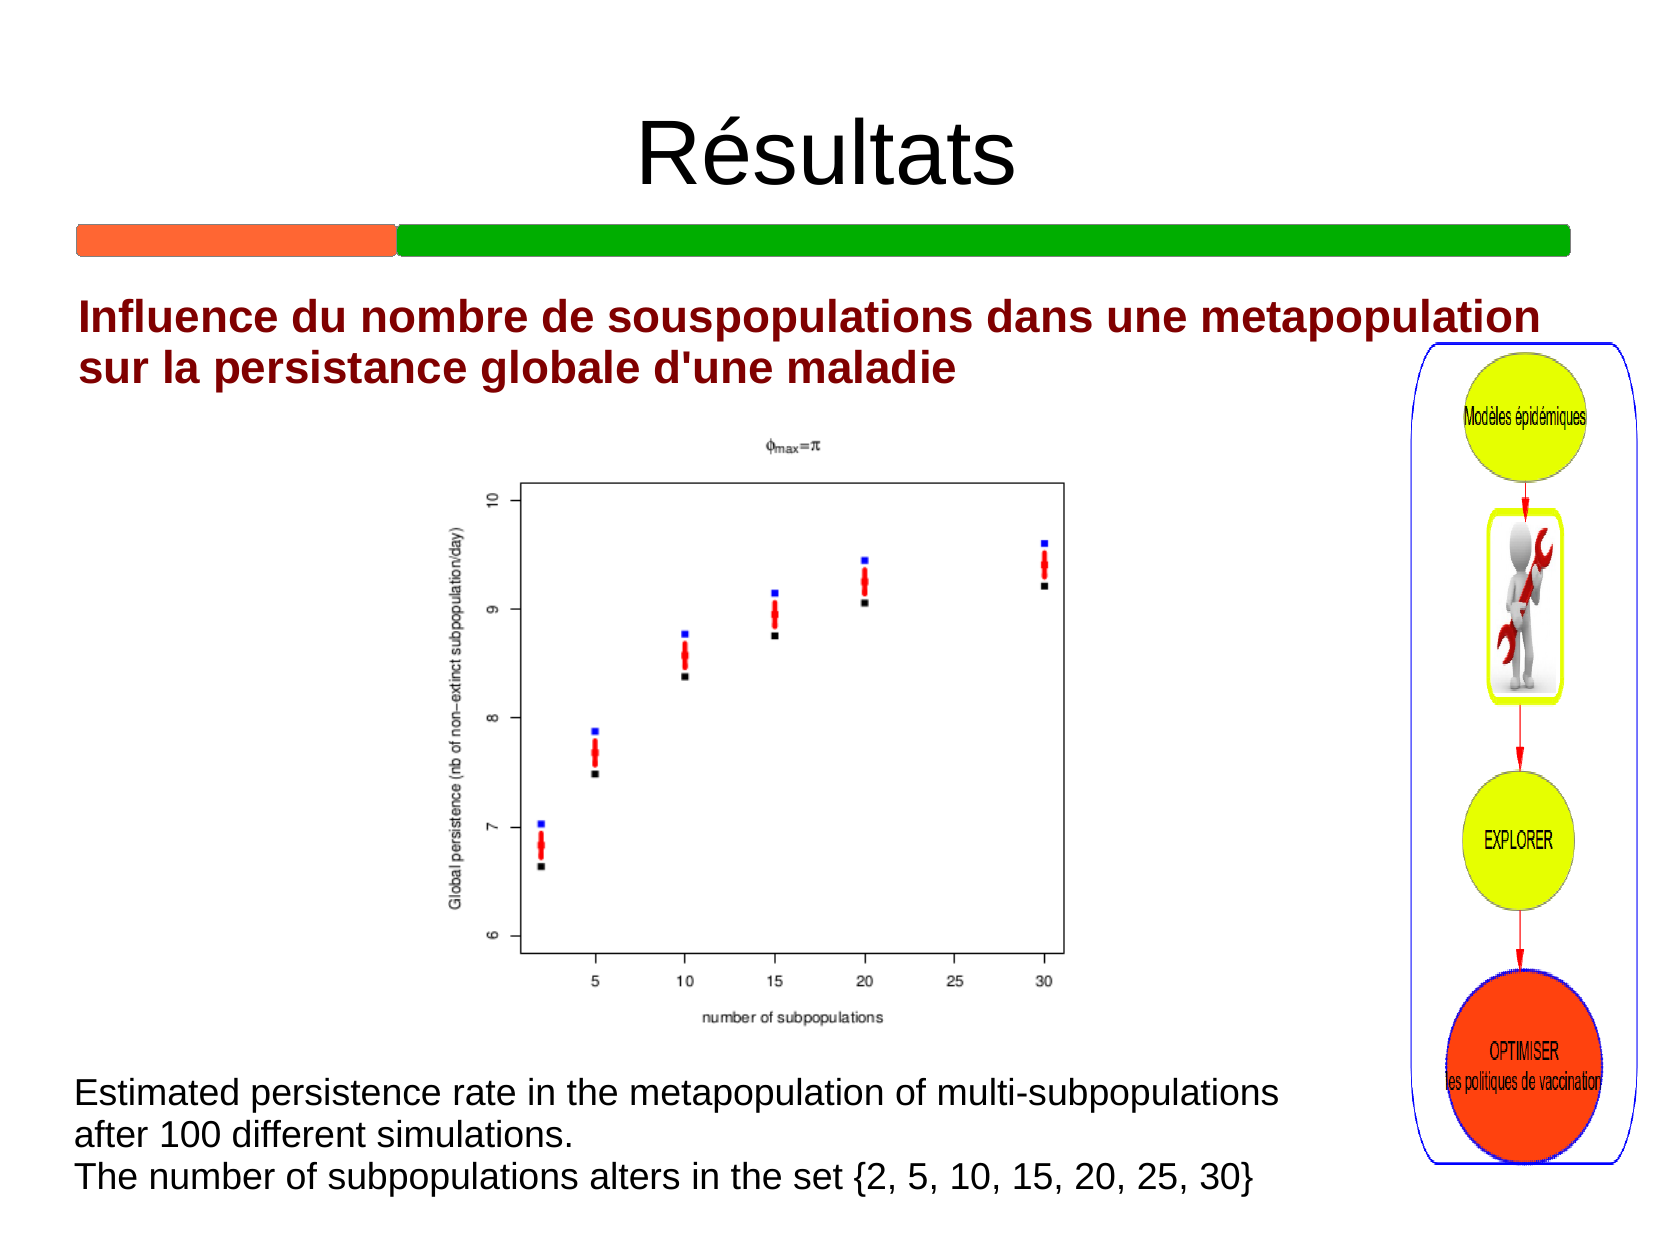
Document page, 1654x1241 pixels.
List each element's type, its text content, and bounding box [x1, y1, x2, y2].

text_box Estimated persistence rate in the metapopulation of multi-subpopulations after 100 different simulations. The number of subpopulations alters in the set {2, 5, 10, 15, 20, 25, 30} [59, 1063, 1306, 1205]
picture [1406, 338, 1642, 1170]
text_box Influence du nombre de souspopulations dans une metapopulation sur la persistance globale d'une maladie [63, 283, 1571, 401]
title Résultats [82, 49, 1571, 228]
picture [448, 425, 1101, 1033]
text_box [76, 224, 1571, 257]
